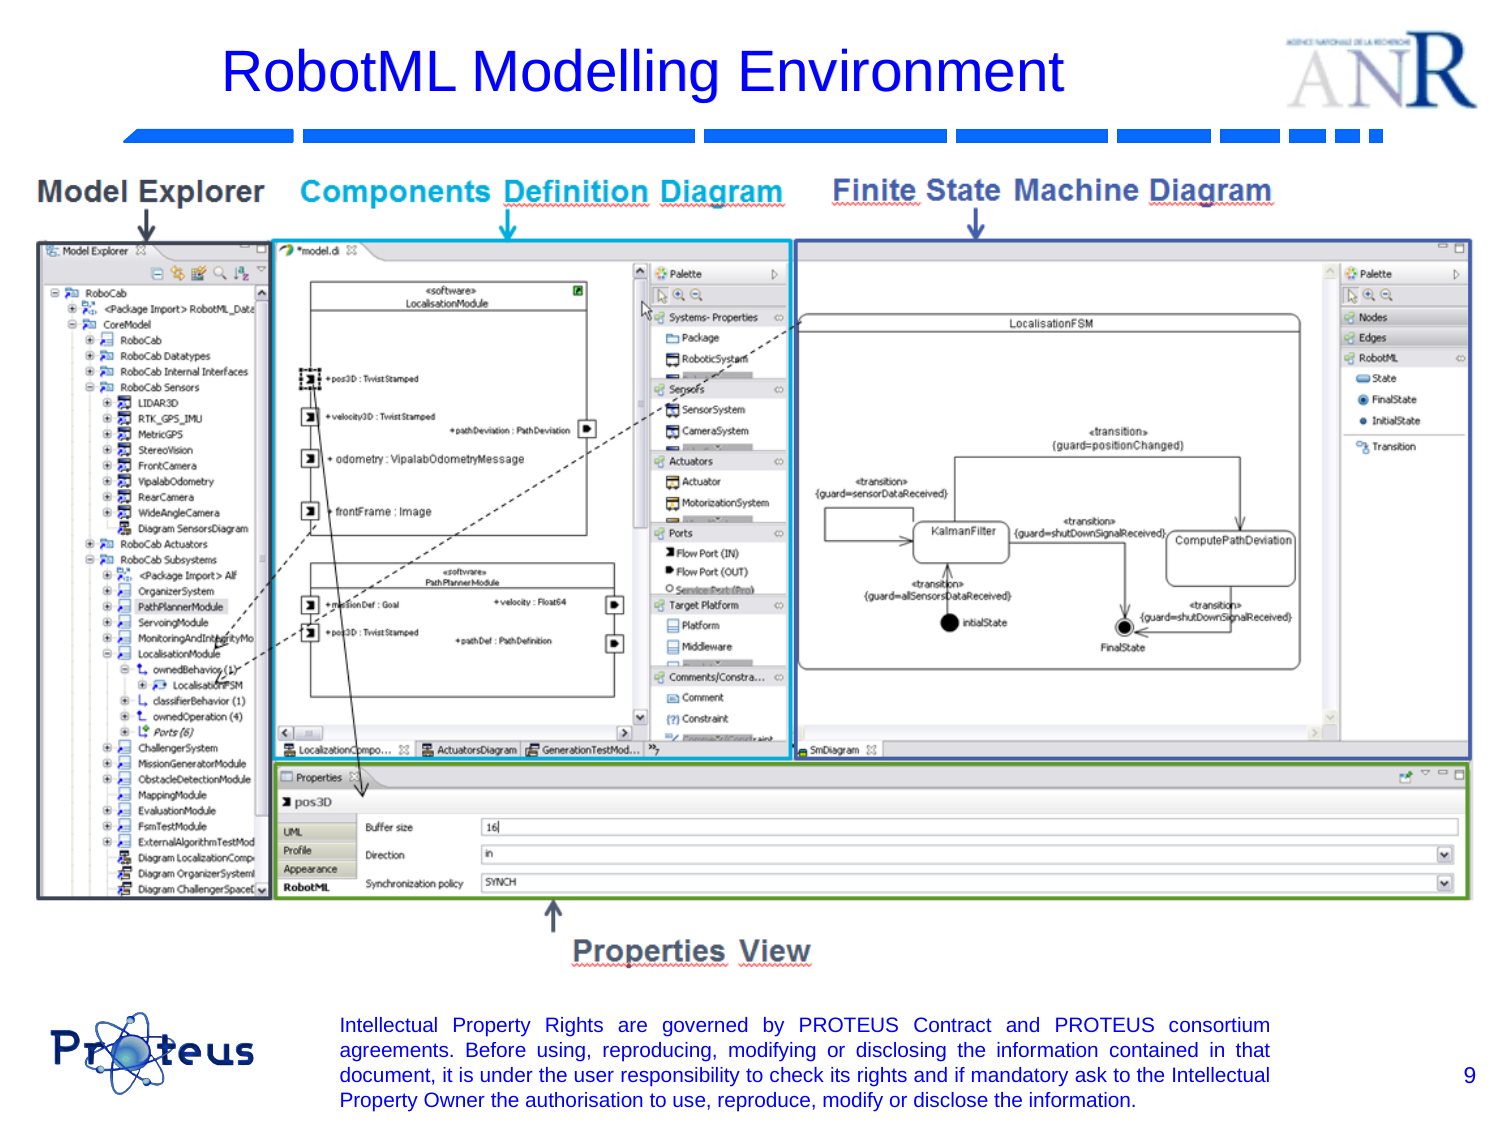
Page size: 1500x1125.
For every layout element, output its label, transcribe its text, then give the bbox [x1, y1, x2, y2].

picture [35, 1003, 272, 1101]
picture [5, 150, 1500, 980]
title RobotML Modelling Environment [23, 11, 1264, 130]
picture [1281, 27, 1484, 115]
